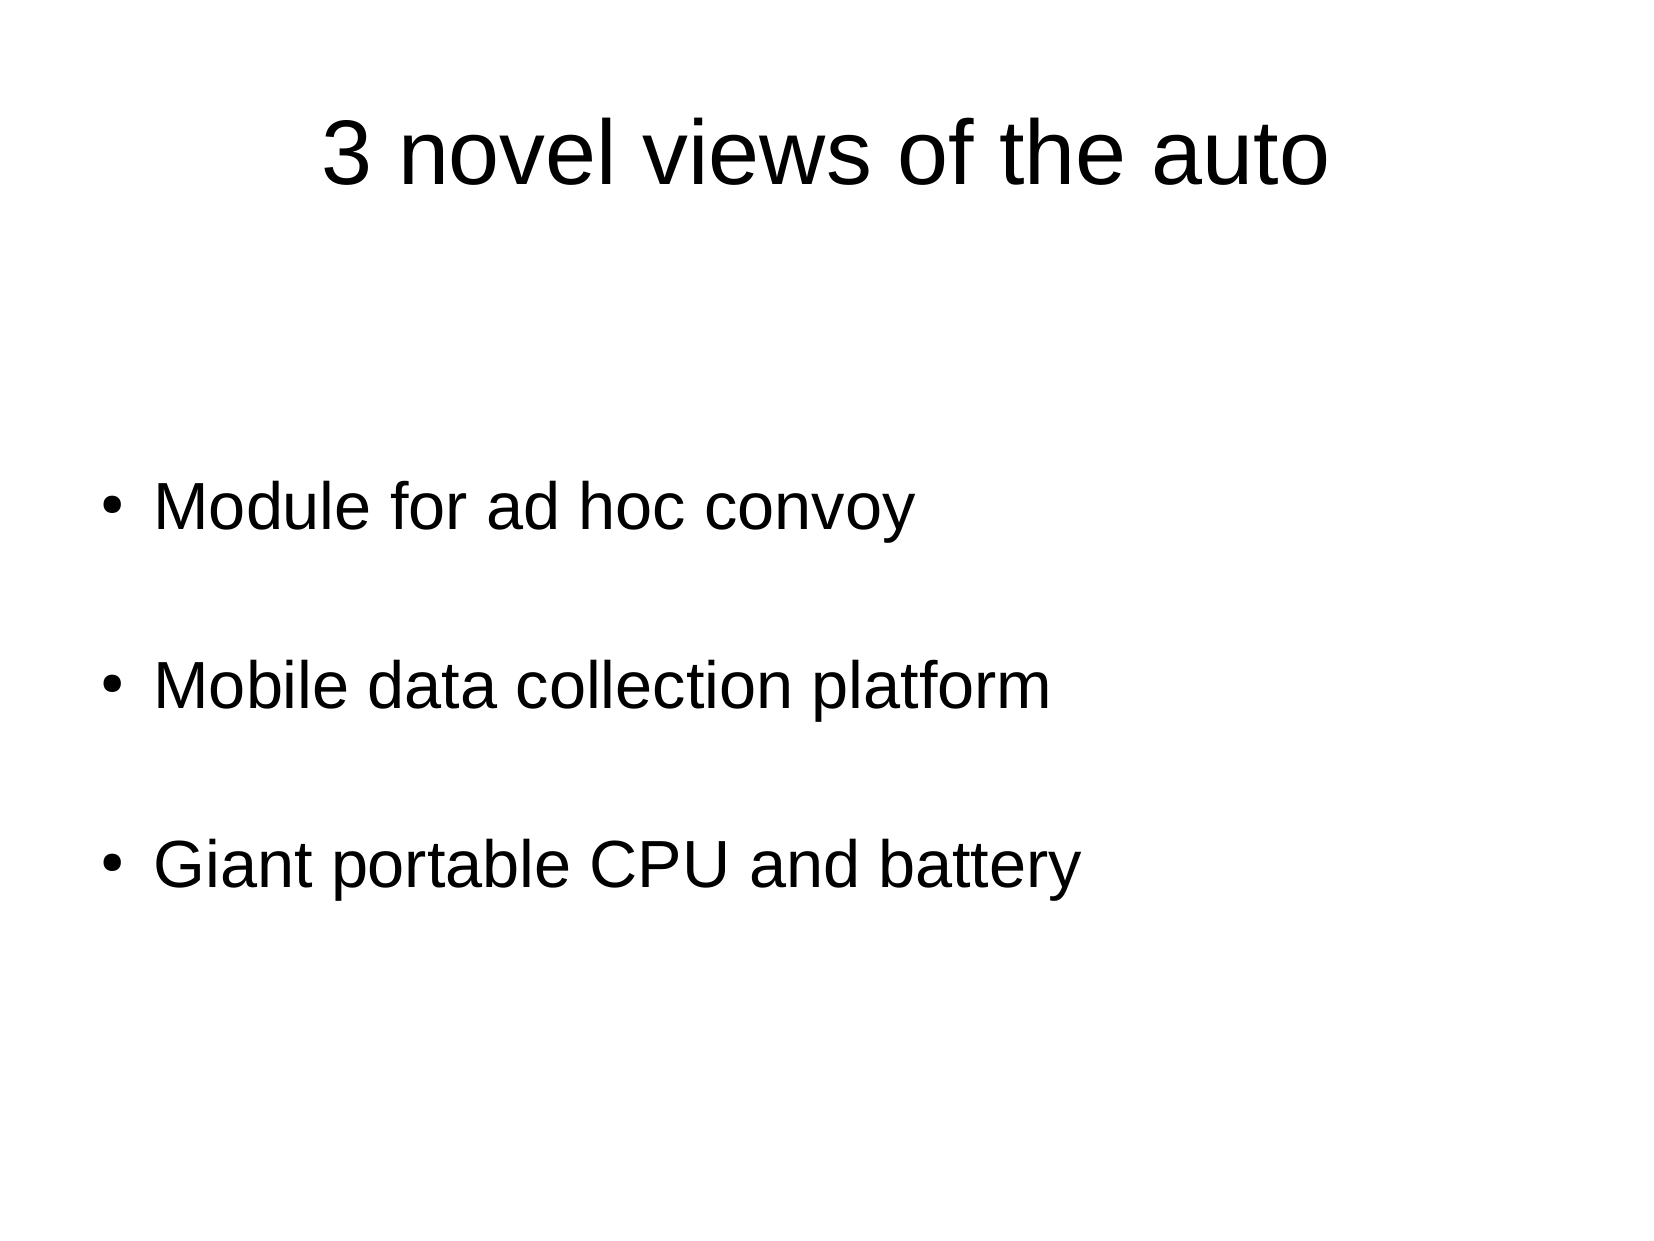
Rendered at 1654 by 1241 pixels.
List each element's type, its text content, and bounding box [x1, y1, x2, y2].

title 3 novel views of the auto [82, 49, 1571, 257]
list Module for ad hoc convoy Mobile data collection platform Giant portable CPU and battery [82, 290, 1571, 1109]
